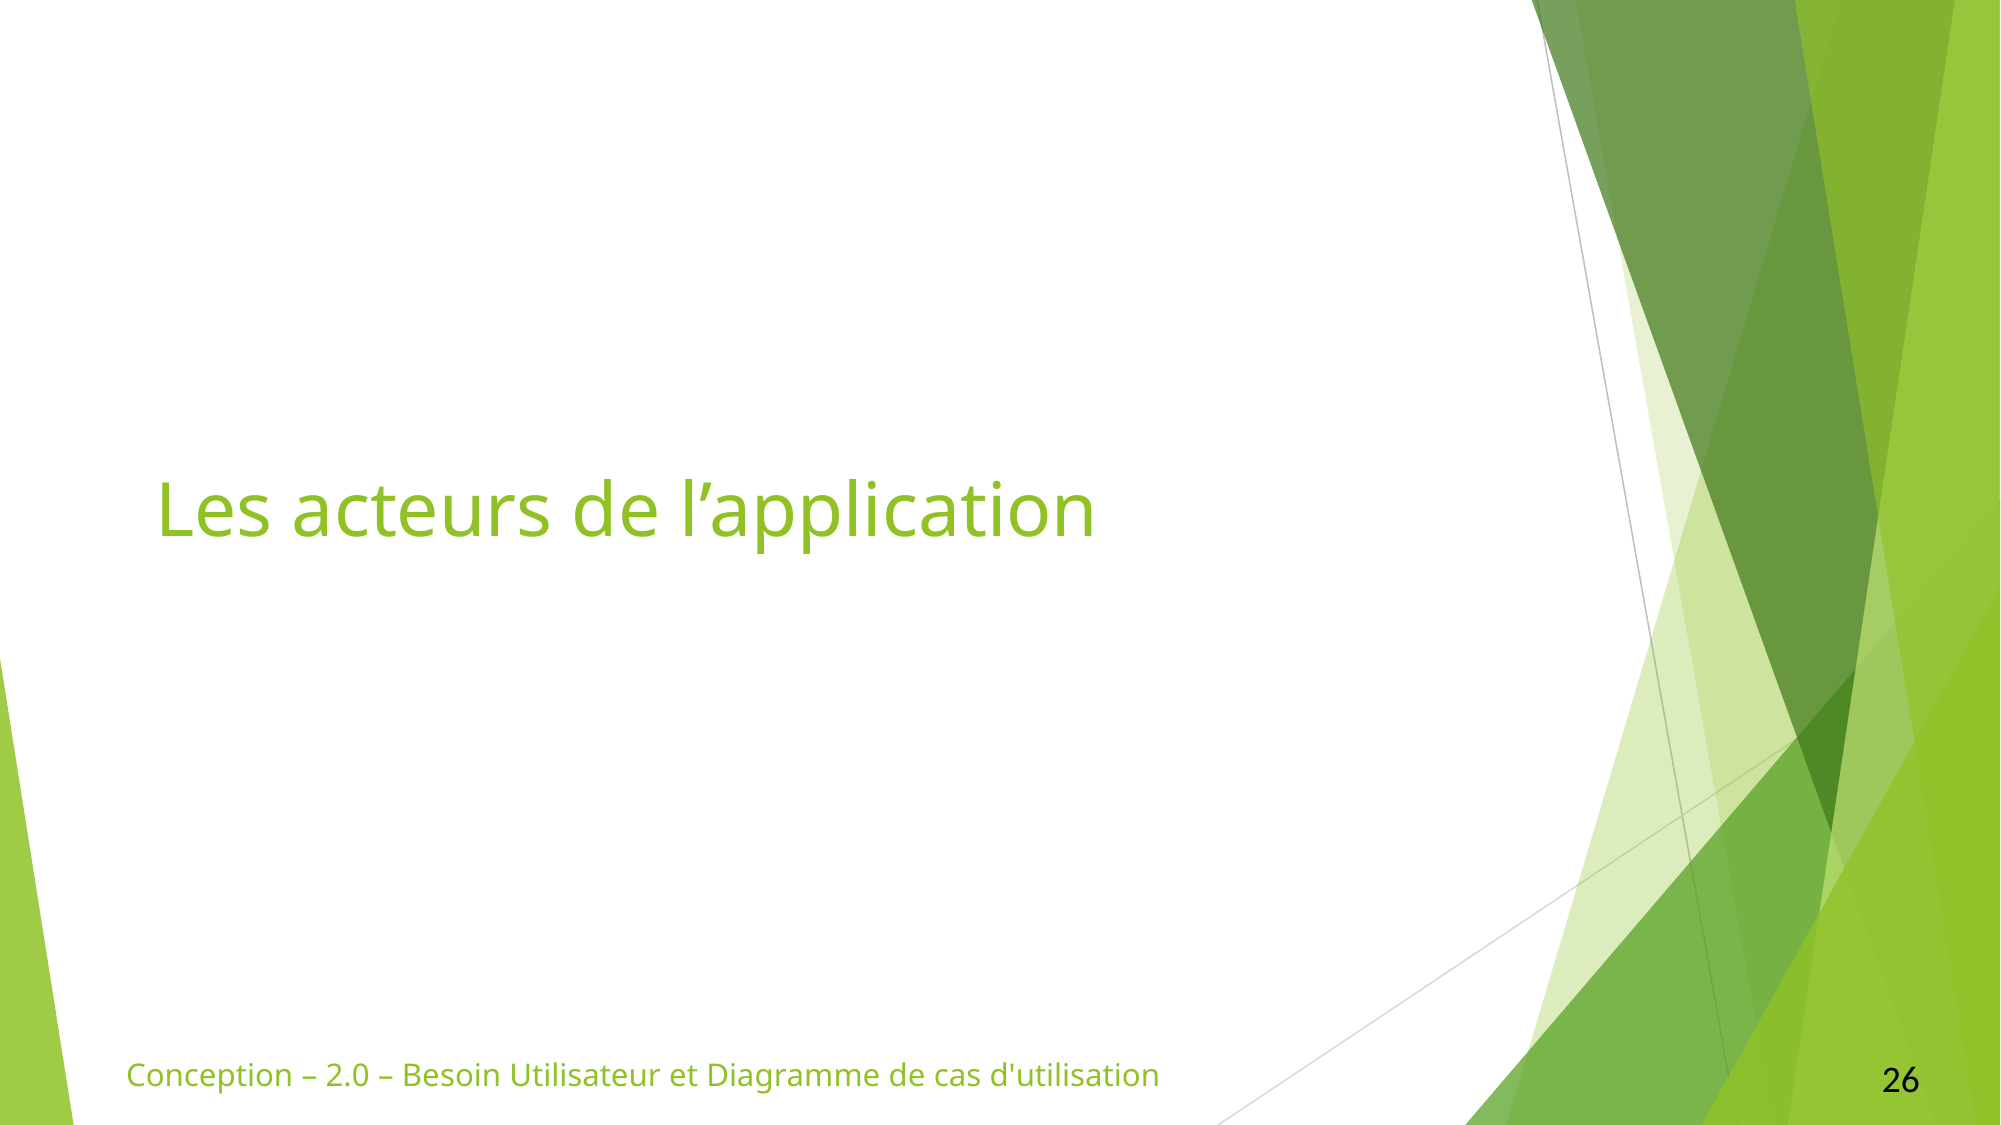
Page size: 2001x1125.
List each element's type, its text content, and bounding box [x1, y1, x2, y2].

text_box [1866, 1047, 1979, 1108]
title Les acteurs de l’application [140, 454, 1551, 671]
text_box Conception – 2.0 – Besoin Utilisateur et Diagramme de cas d'utilisation [111, 1047, 1210, 1109]
